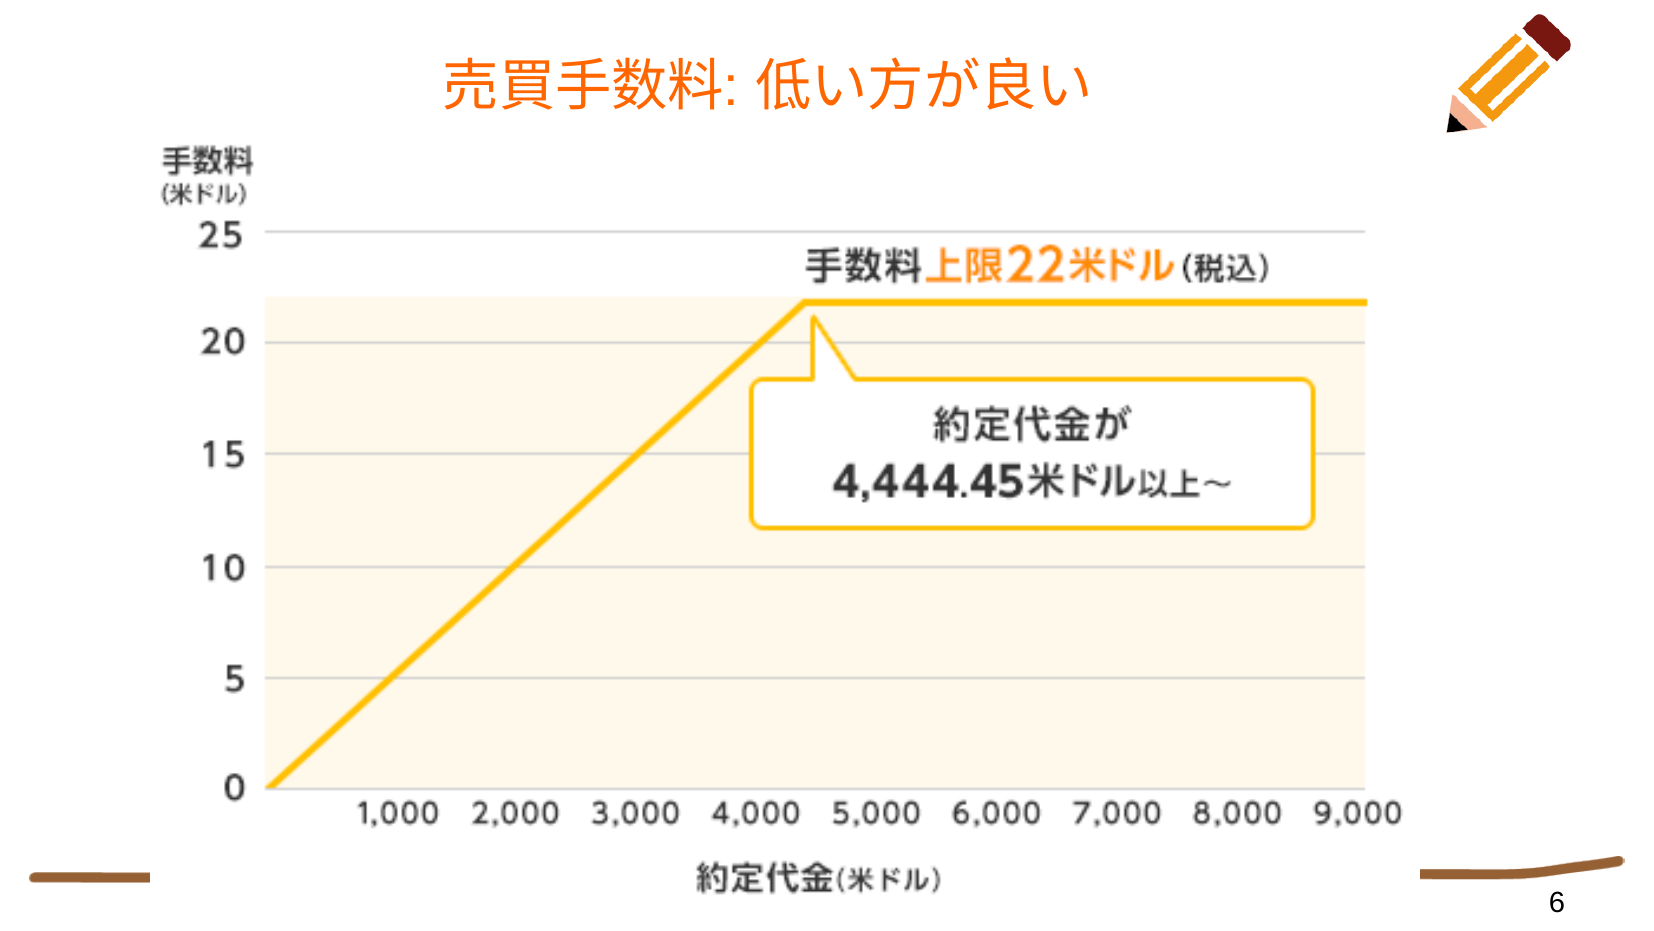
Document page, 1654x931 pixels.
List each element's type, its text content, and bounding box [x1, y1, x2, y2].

picture [1446, 14, 1571, 133]
title 売買手数料: 低い方が良い [88, 29, 1447, 133]
picture [29, 132, 1625, 916]
